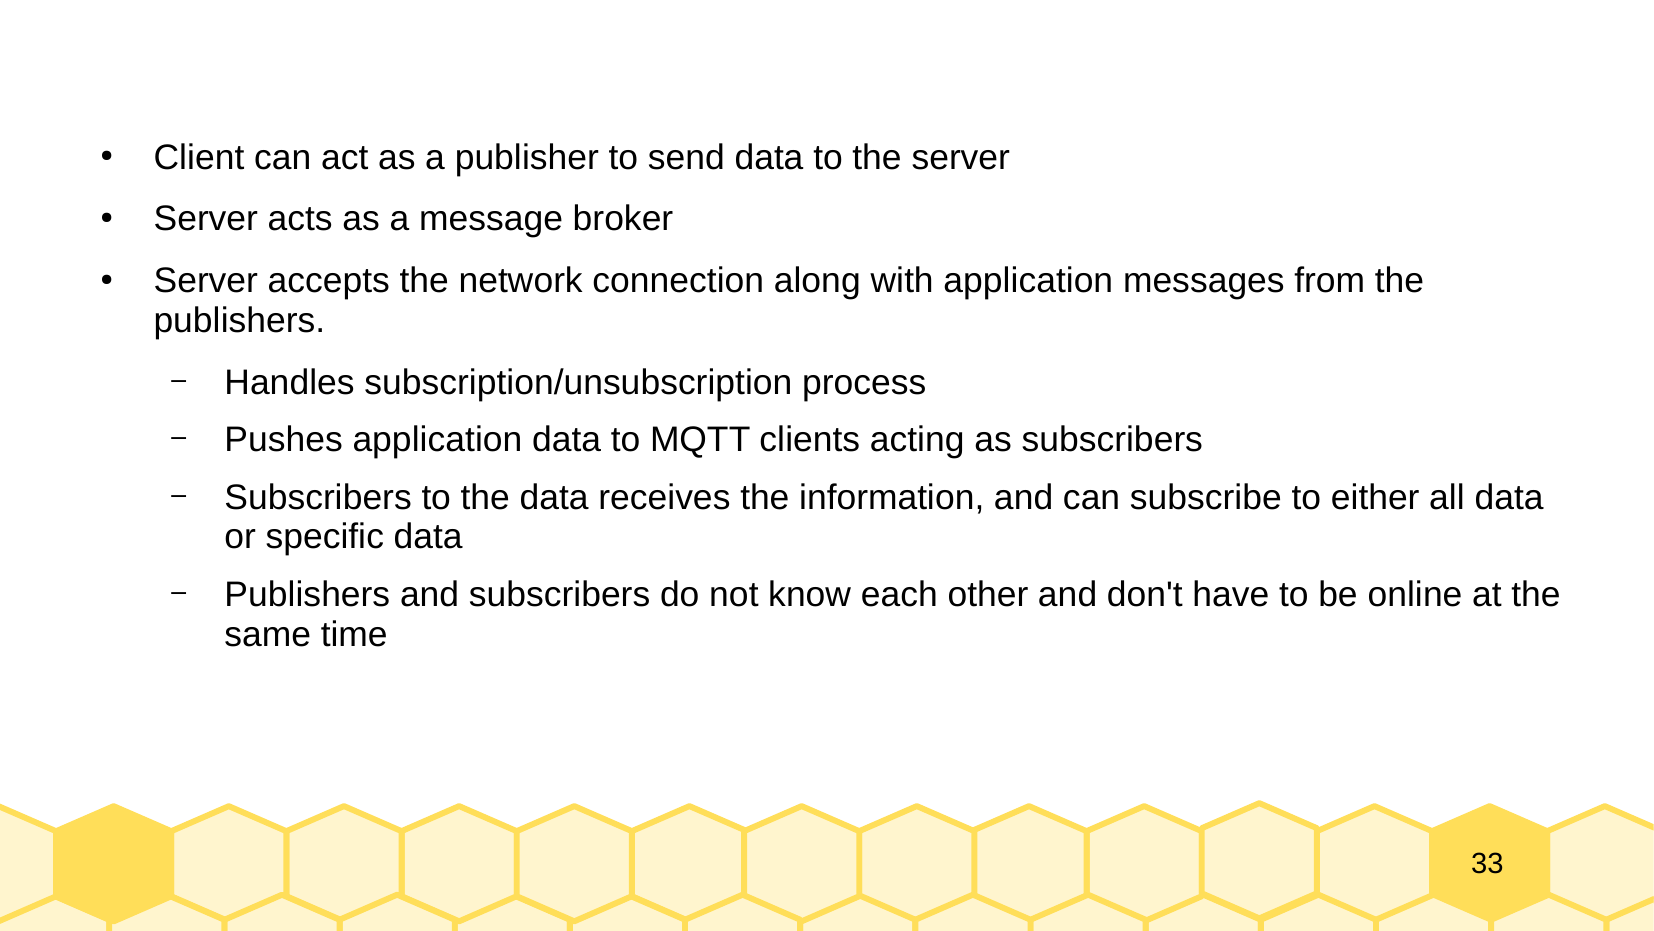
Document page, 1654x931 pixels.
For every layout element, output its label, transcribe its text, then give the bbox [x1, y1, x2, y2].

list Client can act as a publisher to send data to the server Server acts as a message broker Server accepts the network connection along with application messages from the publishers. Handles subscription/unsubscription process Pushes application data to MQTT clients acting as subscribers Subscribers to the data receives the information, and can subscribe to either all data or specific data Publishers and subscribers do not know each other and don't have to be online at the same time [82, 75, 1571, 826]
